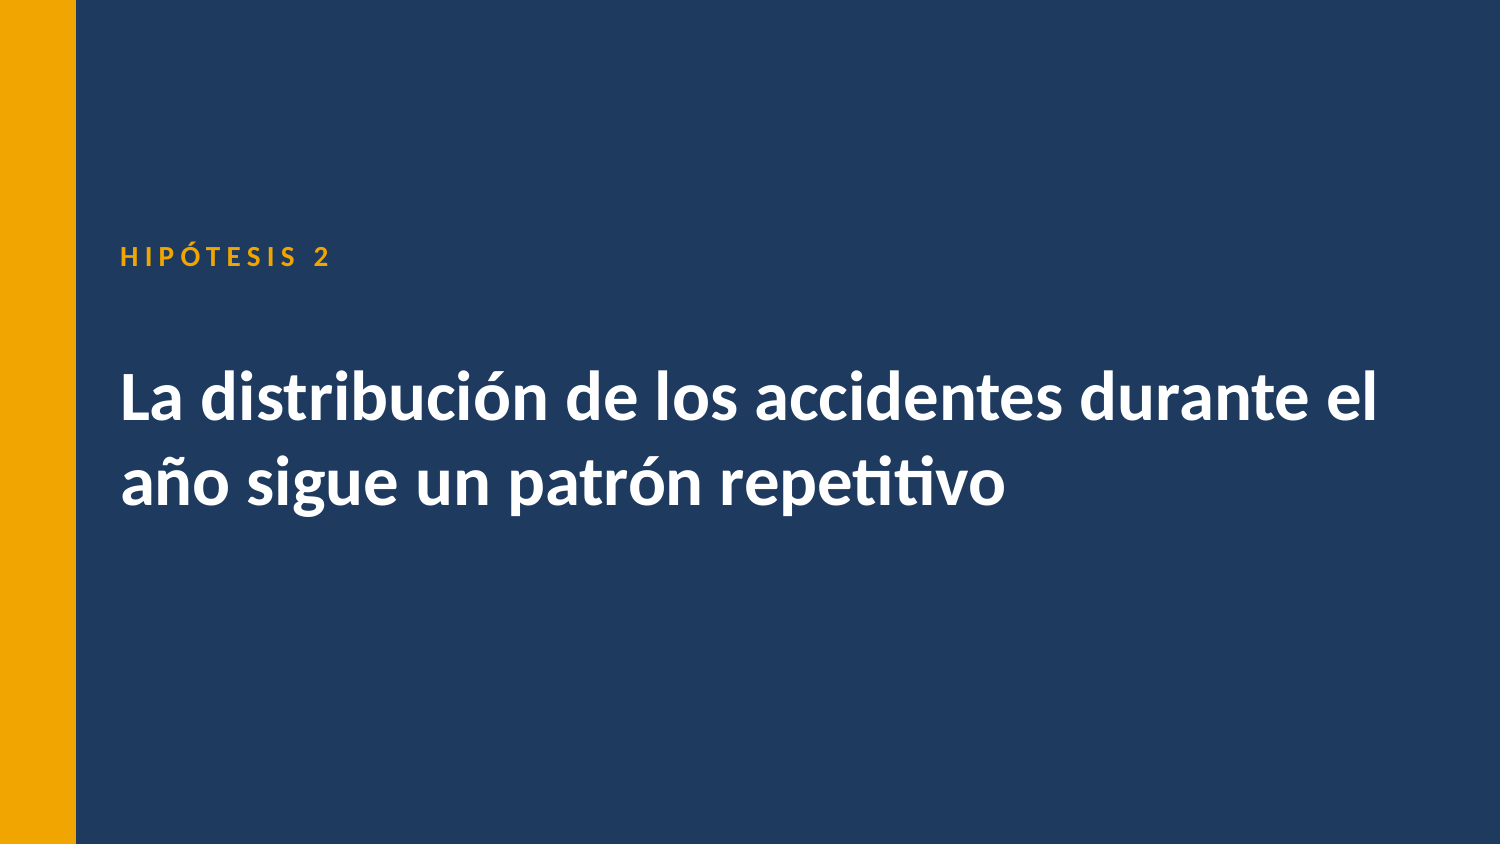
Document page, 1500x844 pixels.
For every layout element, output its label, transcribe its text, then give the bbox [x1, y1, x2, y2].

text_box [0, 0, 75, 844]
text_box HIPÓTESIS 2 [119, 209, 1470, 300]
text_box La distribución de los accidentes durante el año sigue un patrón repetitivo [119, 299, 1395, 570]
